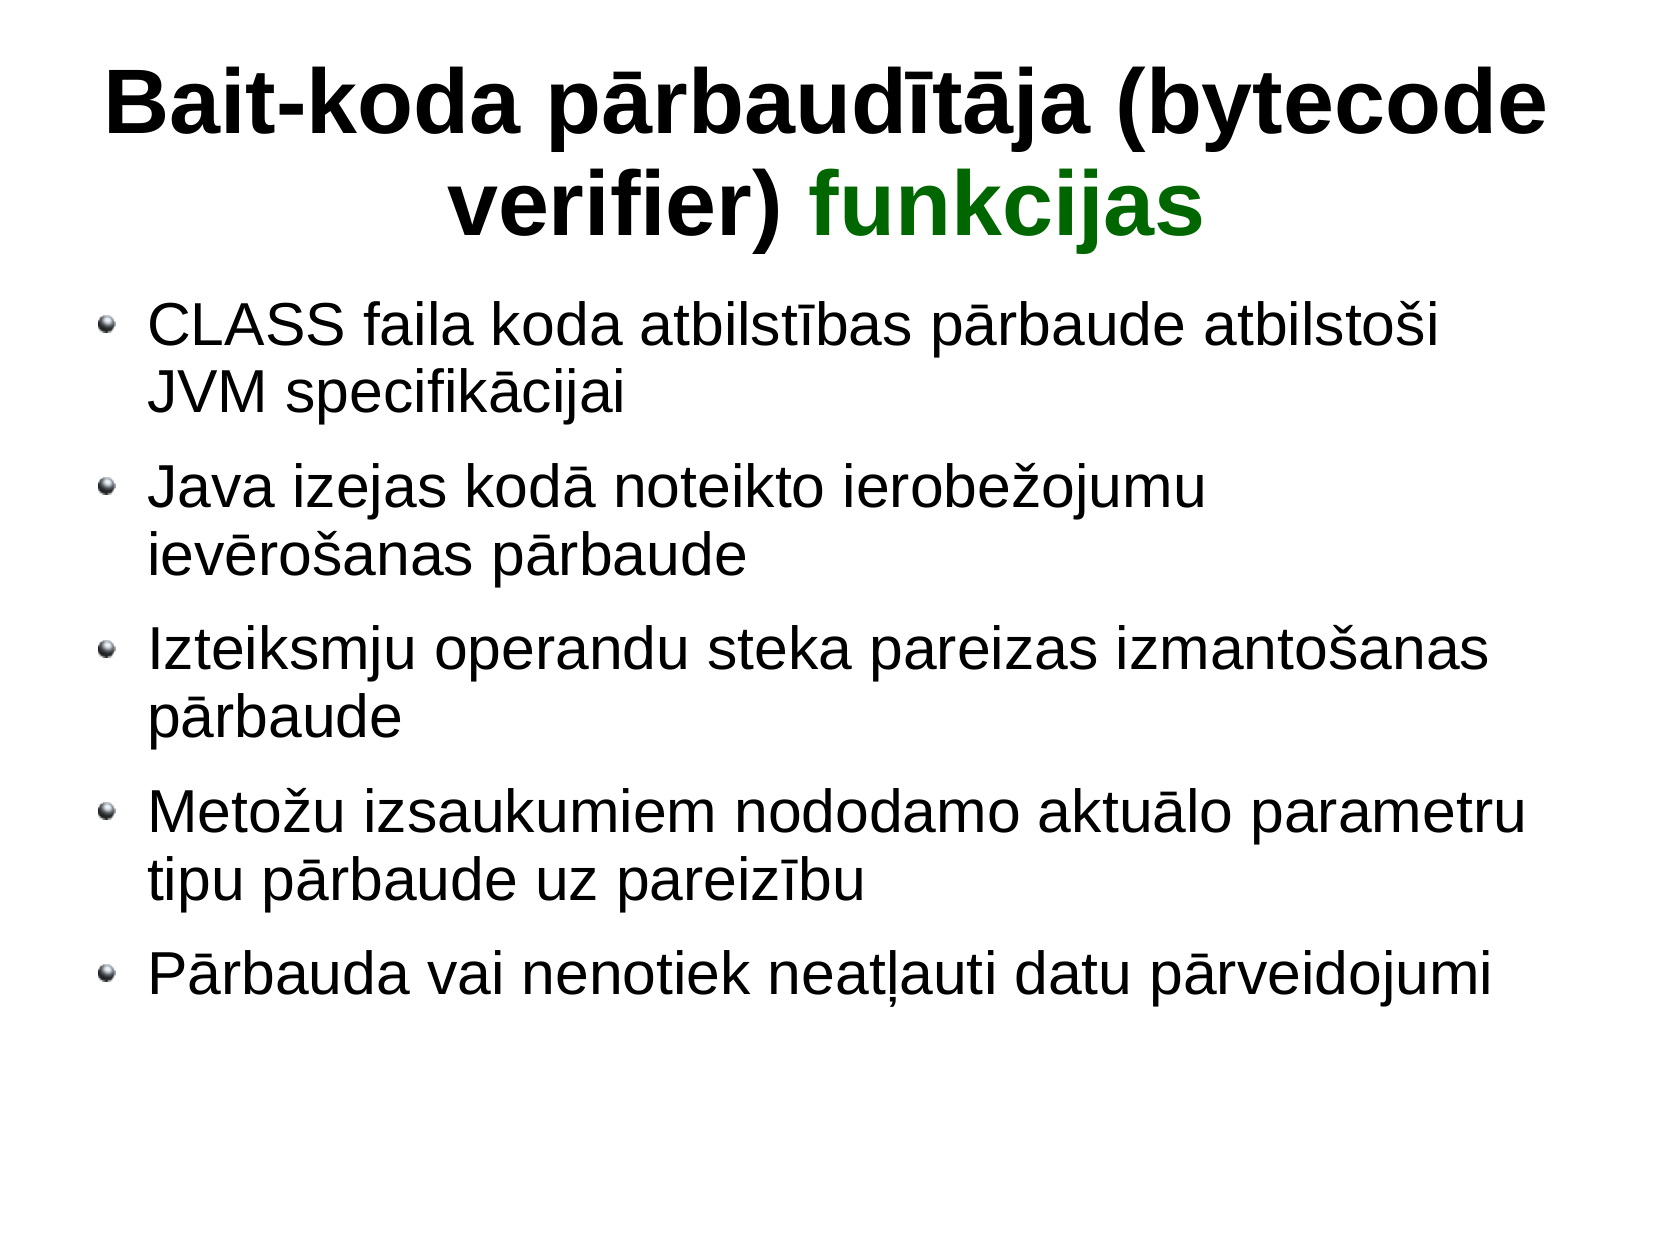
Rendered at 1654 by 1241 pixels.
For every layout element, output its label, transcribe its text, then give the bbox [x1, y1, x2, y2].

title Bait-koda pārbaudītāja (bytecode verifier) funkcijas [82, 49, 1571, 257]
list CLASS faila koda atbilstības pārbaude atbilstoši JVM specifikācijai Java izejas kodā noteikto ierobežojumu ievērošanas pārbaude Izteiksmju operandu steka pareizas izmantošanas pārbaude Metožu izsaukumiem nododamo aktuālo parametru tipu pārbaude uz pareizību Pārbauda vai nenotiek neatļauti datu pārveidojumi [82, 290, 1538, 1010]
